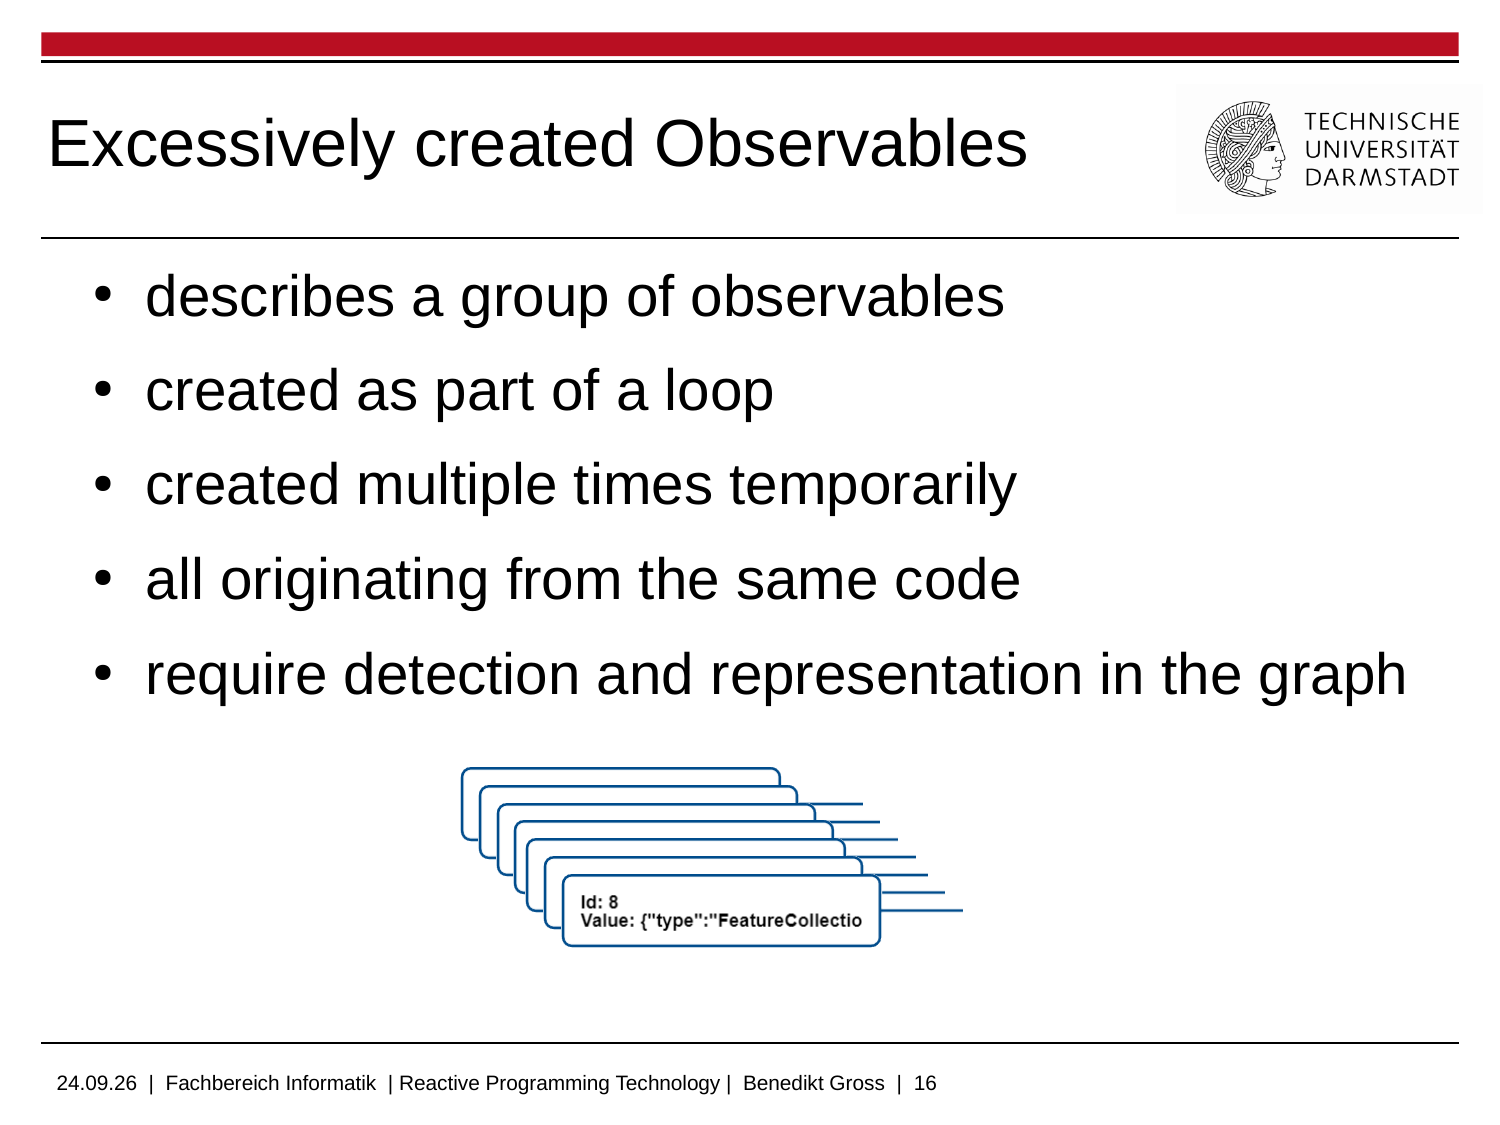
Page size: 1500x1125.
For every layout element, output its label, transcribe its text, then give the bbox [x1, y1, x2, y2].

list describes a group of observables created as part of a loop created multiple times temporarily all originating from the same code require detection and representation in the graph [75, 263, 1425, 916]
picture [460, 767, 963, 948]
title Excessively created Observables [47, 68, 1137, 219]
